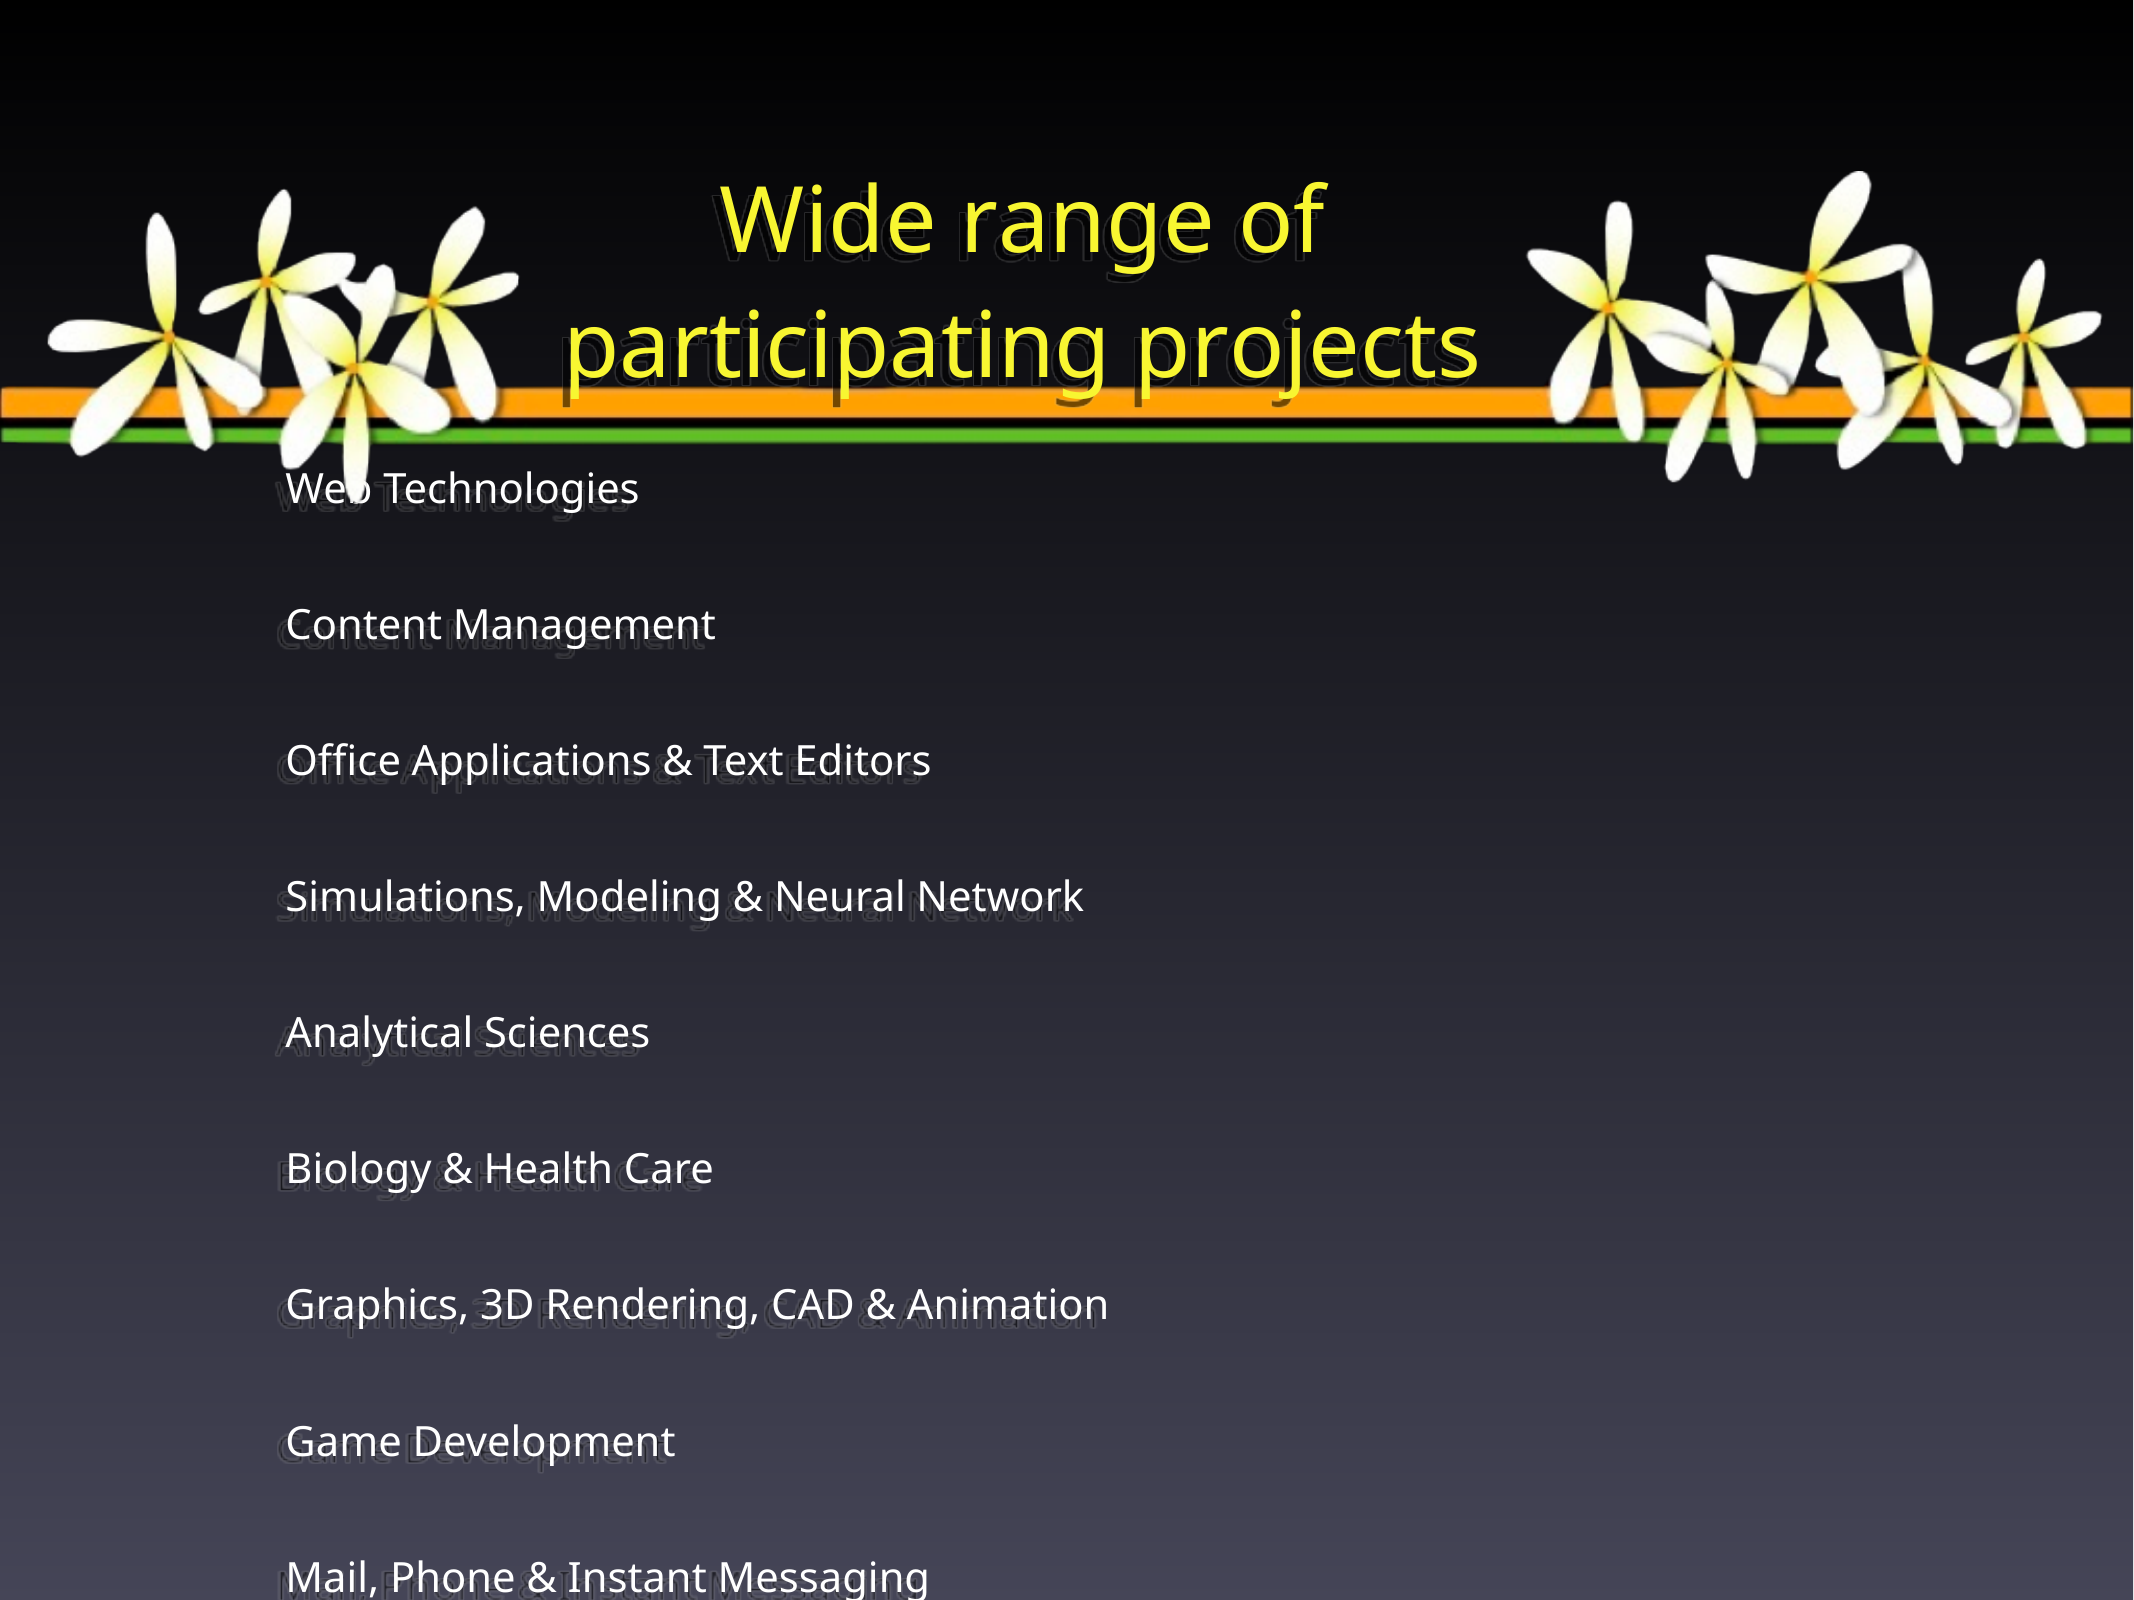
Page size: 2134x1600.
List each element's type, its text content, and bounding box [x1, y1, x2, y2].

picture [0, 171, 2133, 504]
text_box Wide range of participating projects [441, 79, 1605, 480]
list Web Technologies Content Management Office Applications & Text Editors Simulations, Modeling & Neural Network Analytical Sciences Biology & Health Care Graphics, 3D Rendering, CAD & Animation Game Development Mail, Phone & Instant Messaging Library Science & Publishing Multimedia, Audio & Music [225, 504, 1942, 1600]
